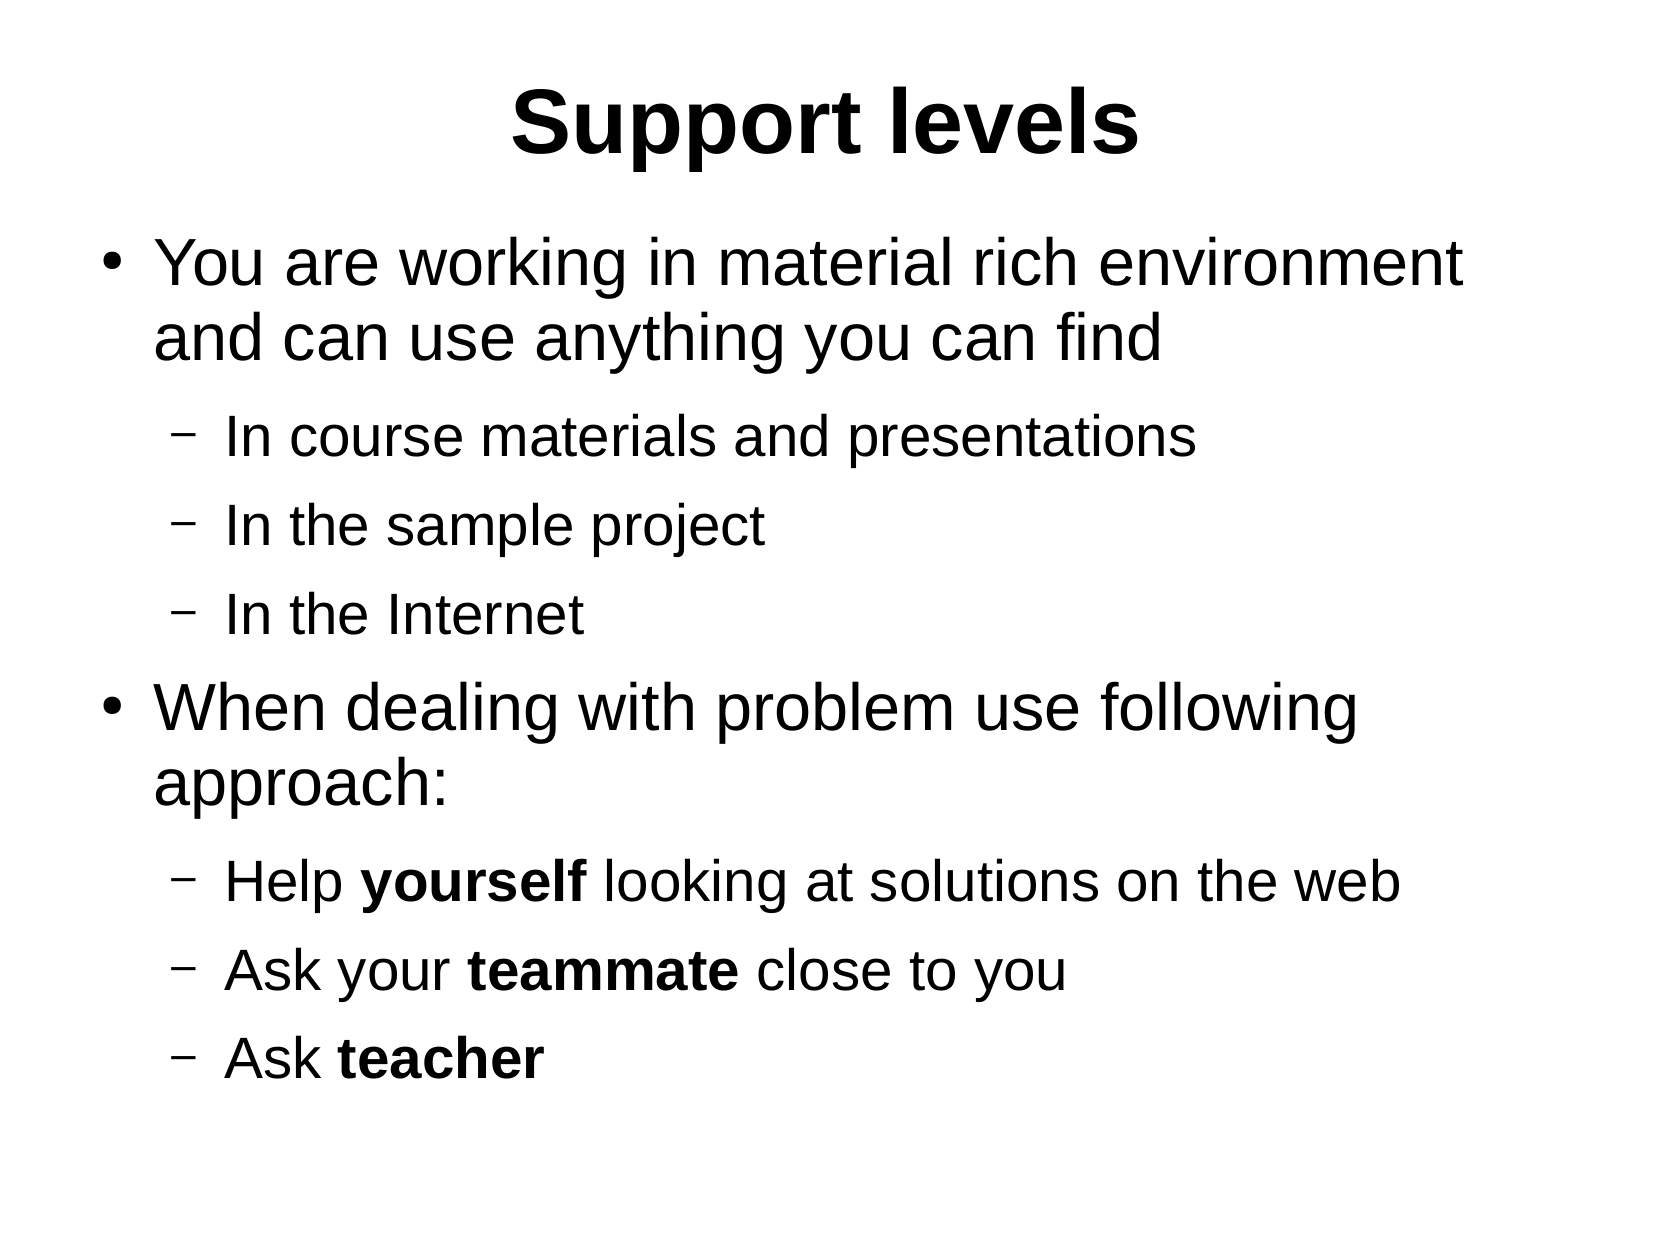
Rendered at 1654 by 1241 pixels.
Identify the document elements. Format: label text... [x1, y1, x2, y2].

title Support levels [82, 49, 1571, 196]
list You are working in material rich environment and can use anything you can find In course materials and presentations In the sample project In the Internet When dealing with problem use following approach: Help yourself looking at solutions on the web Ask your teammate close to you Ask teacher [82, 225, 1538, 1186]
